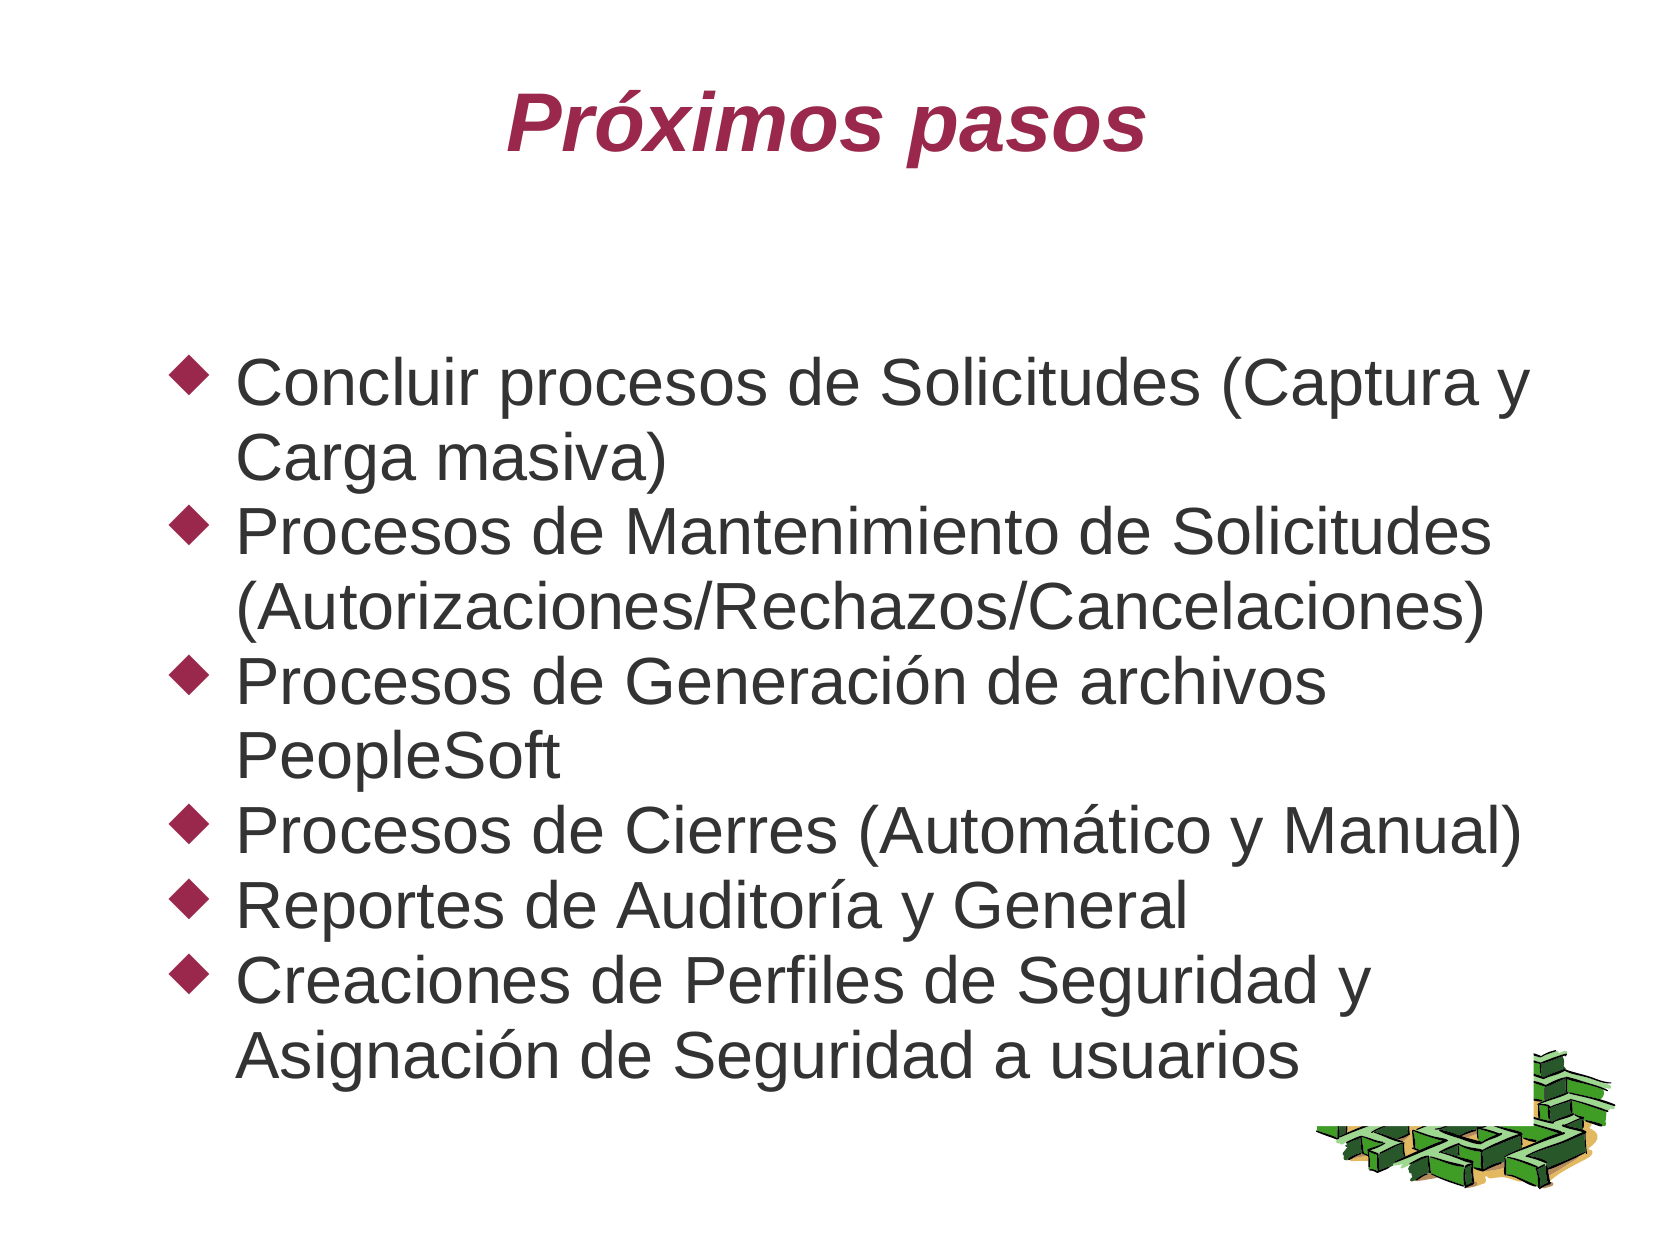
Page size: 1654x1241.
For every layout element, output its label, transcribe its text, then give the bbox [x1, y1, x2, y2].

list Concluir procesos de Solicitudes (Captura y Carga masiva) Procesos de Mantenimiento de Solicitudes (Autorizaciones/Rechazos/Cancelaciones) Procesos de Generación de archivos PeopleSoft Procesos de Cierres (Automático y Manual) Reportes de Auditoría y General Creaciones de Perfiles de Seguridad y Asignación de Seguridad a usuarios [152, 344, 1534, 1127]
title Próximos pasos [121, 19, 1534, 227]
